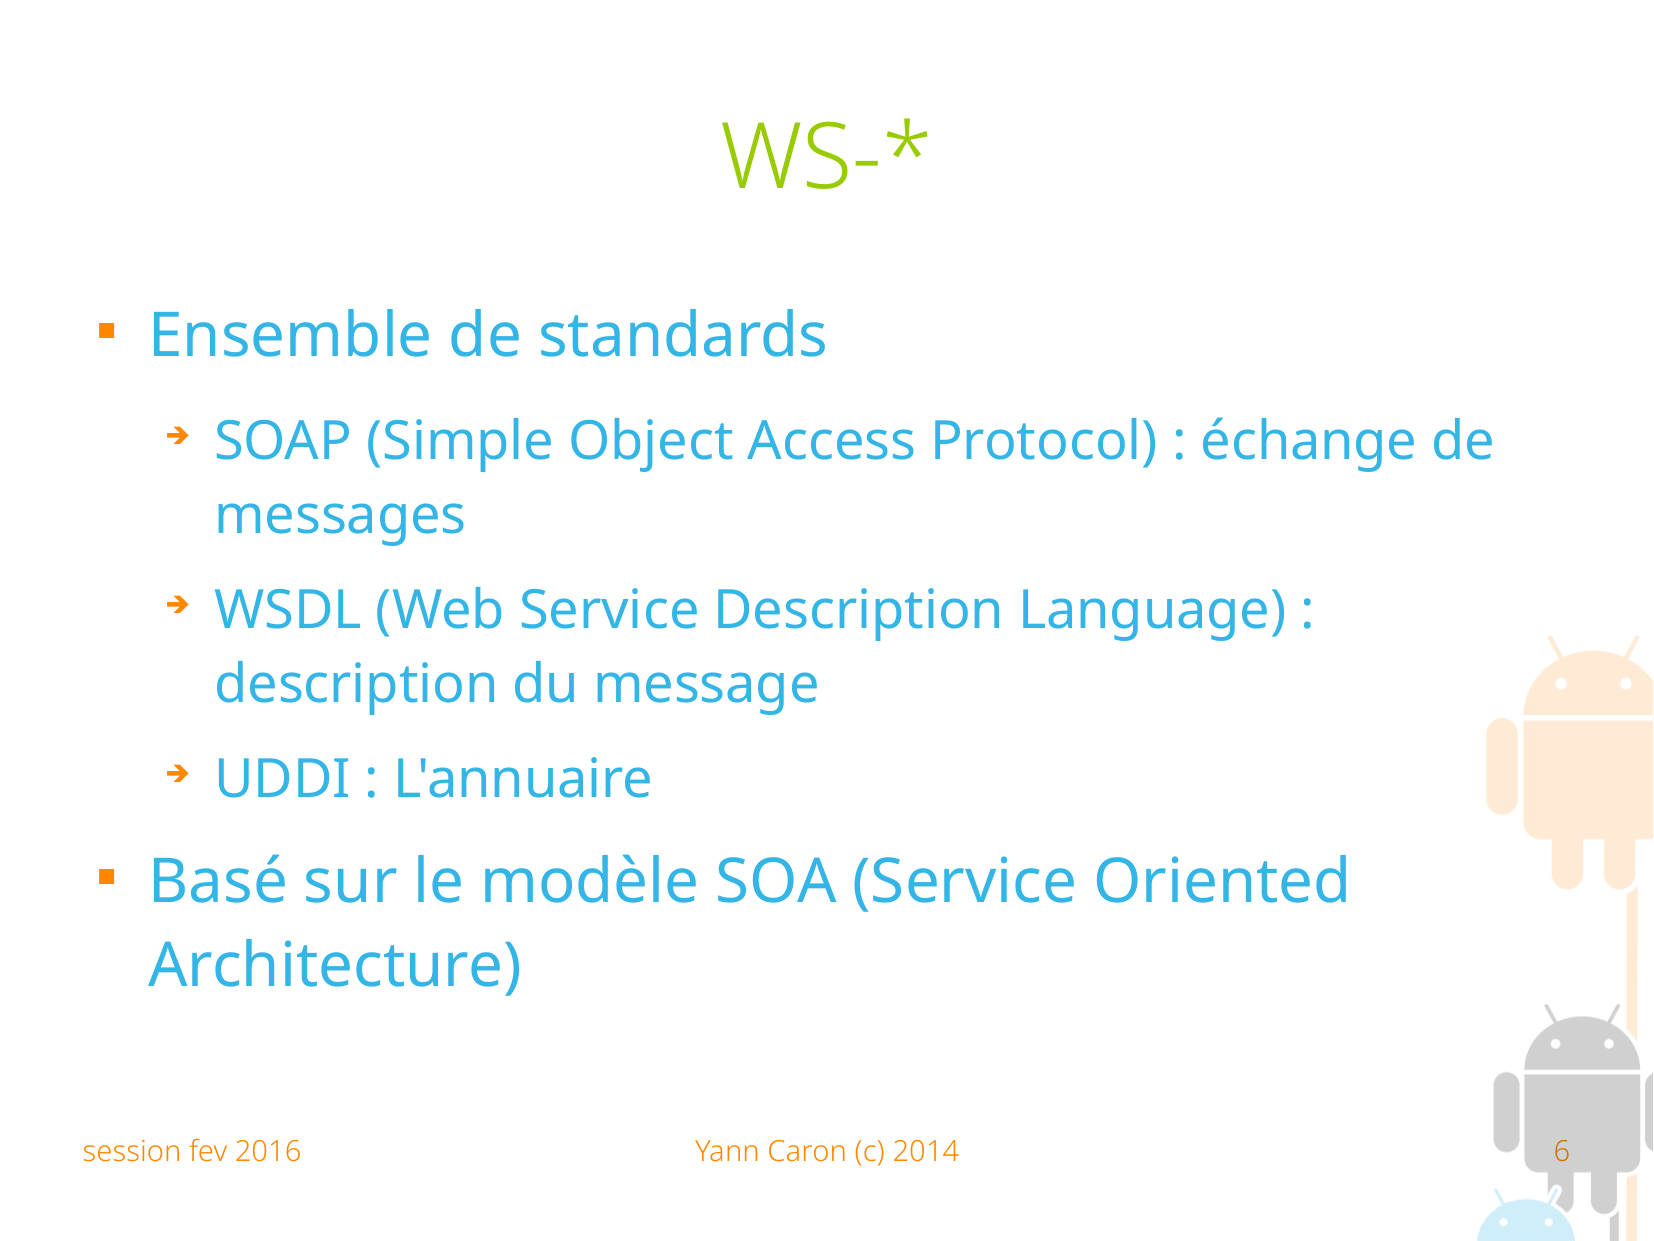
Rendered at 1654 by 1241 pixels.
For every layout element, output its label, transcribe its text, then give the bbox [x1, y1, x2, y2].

title WS-* [82, 49, 1571, 257]
list Ensemble de standards SOAP (Simple Object Access Protocol) : échange de messages WSDL (Web Service Description Language) : description du message UDDI : L'annuaire Basé sur le modèle SOA (Service Oriented Architecture) [82, 290, 1571, 1010]
picture [240, 423, 1654, 1241]
